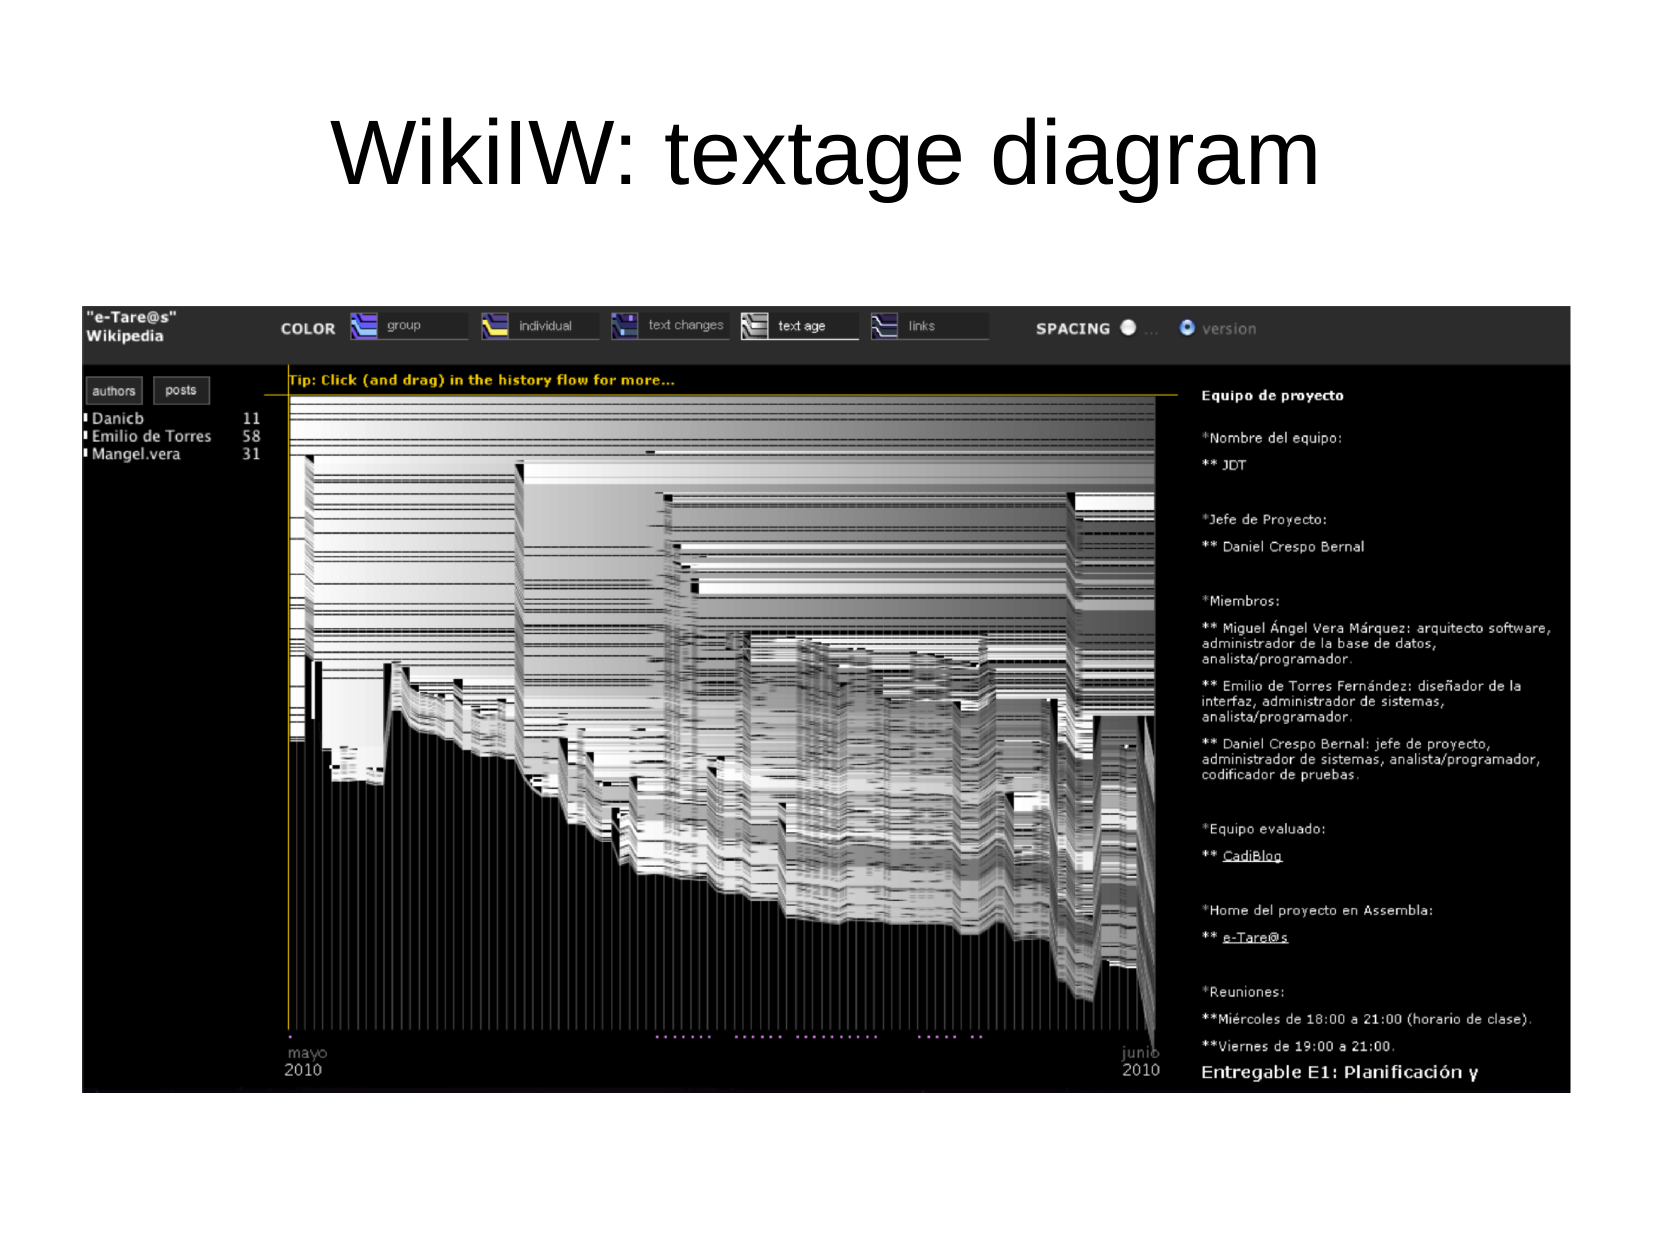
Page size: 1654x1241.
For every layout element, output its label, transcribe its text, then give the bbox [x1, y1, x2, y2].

picture [82, 305, 1571, 1093]
title WikiIW: textage diagram [82, 49, 1571, 257]
